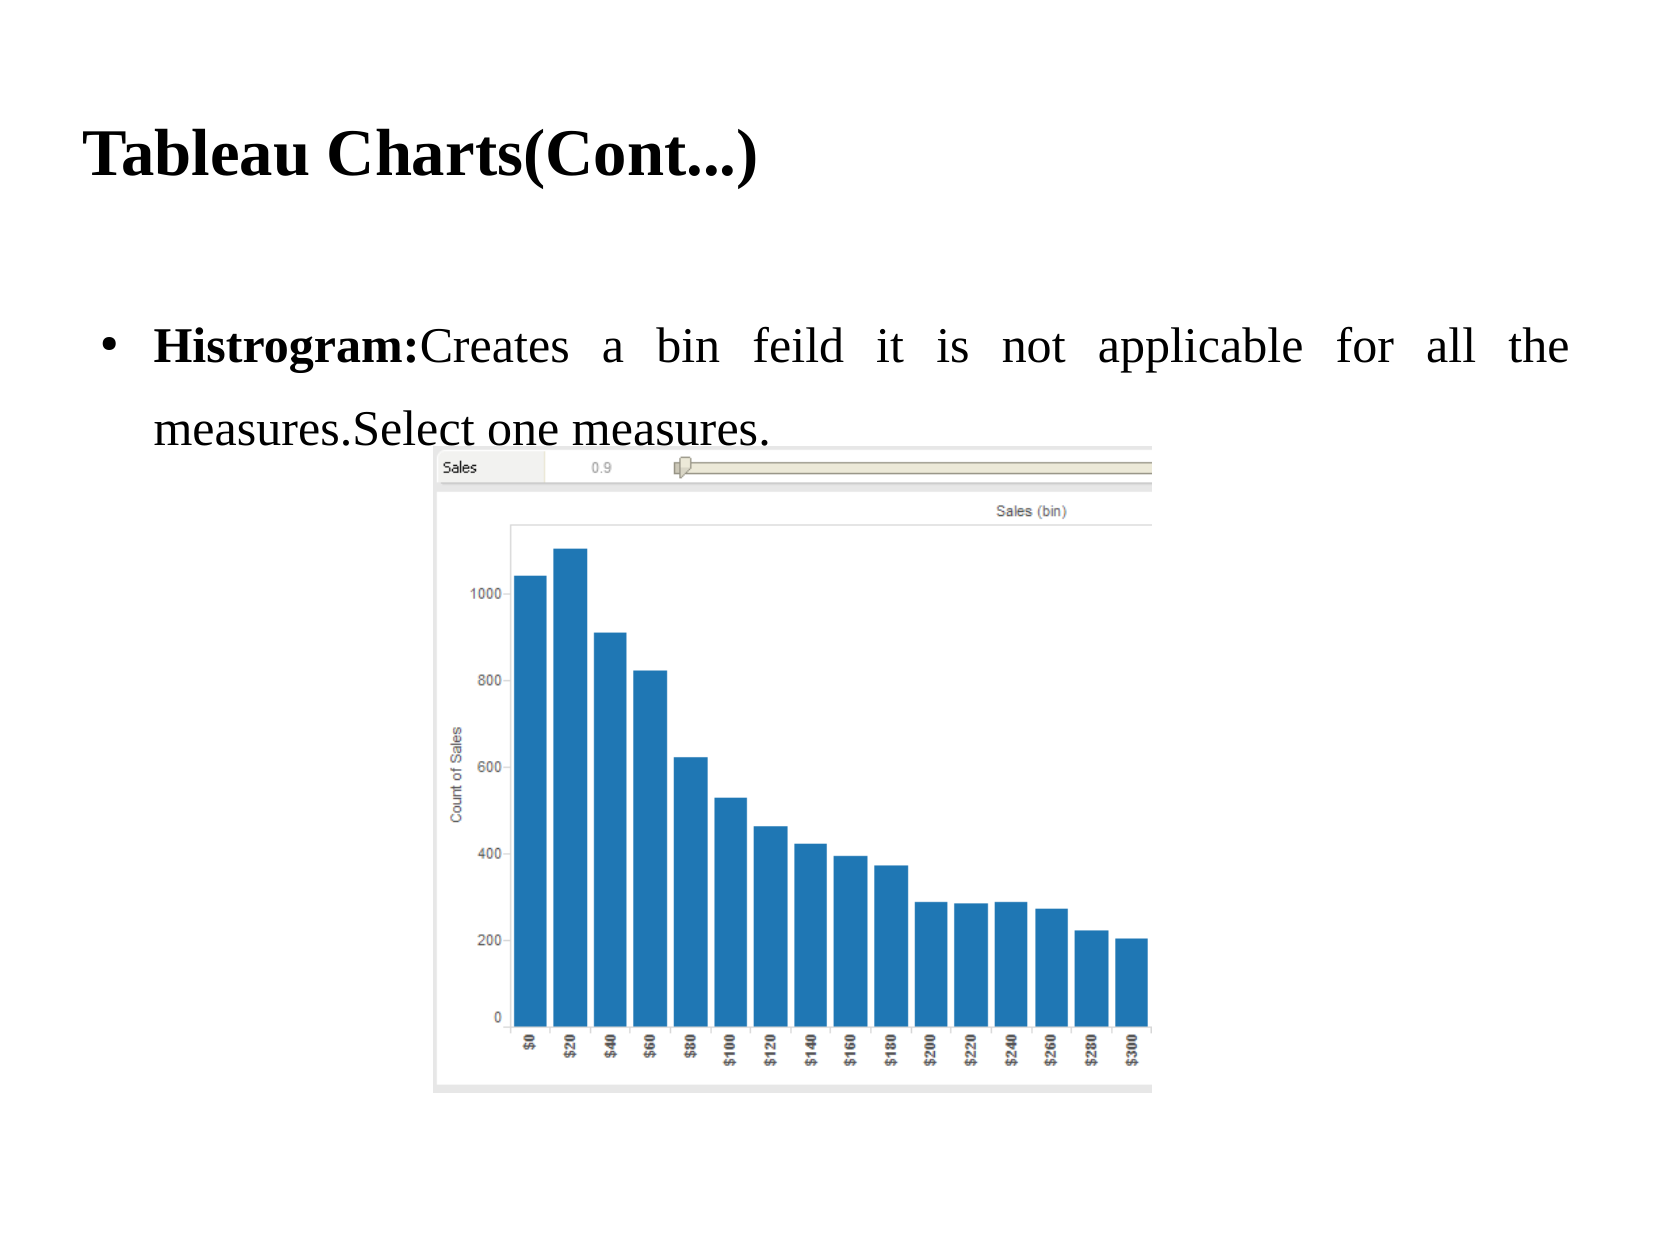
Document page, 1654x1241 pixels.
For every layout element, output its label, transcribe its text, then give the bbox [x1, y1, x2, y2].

picture [433, 446, 1152, 1093]
title Tableau Charts(Cont...) [82, 49, 1571, 257]
list Histrogram:Creates a bin feild it is not applicable for all the measures.Select one measures. [82, 290, 1571, 1010]
